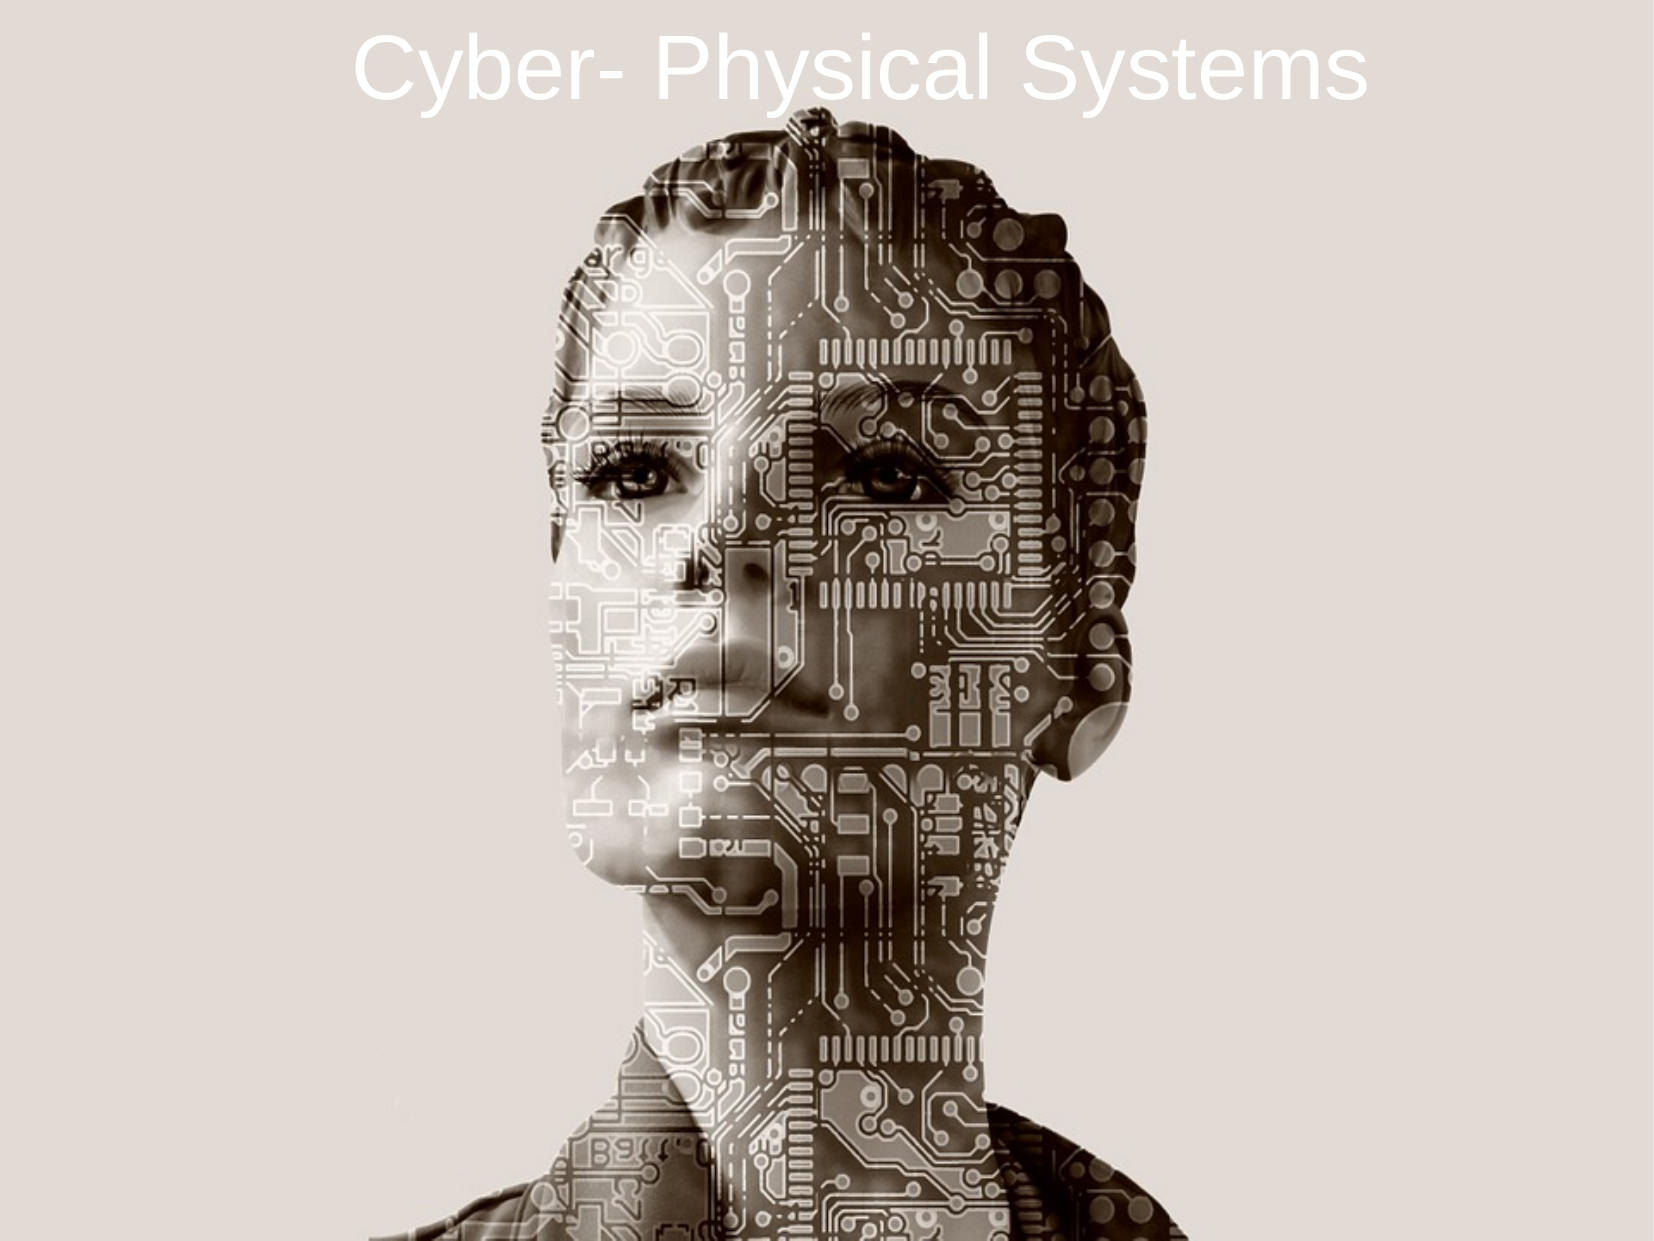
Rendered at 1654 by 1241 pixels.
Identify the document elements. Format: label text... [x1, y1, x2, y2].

subtitle Cyber- Physical Systems [106, 16, 1619, 120]
picture [0, 0, 1654, 1241]
